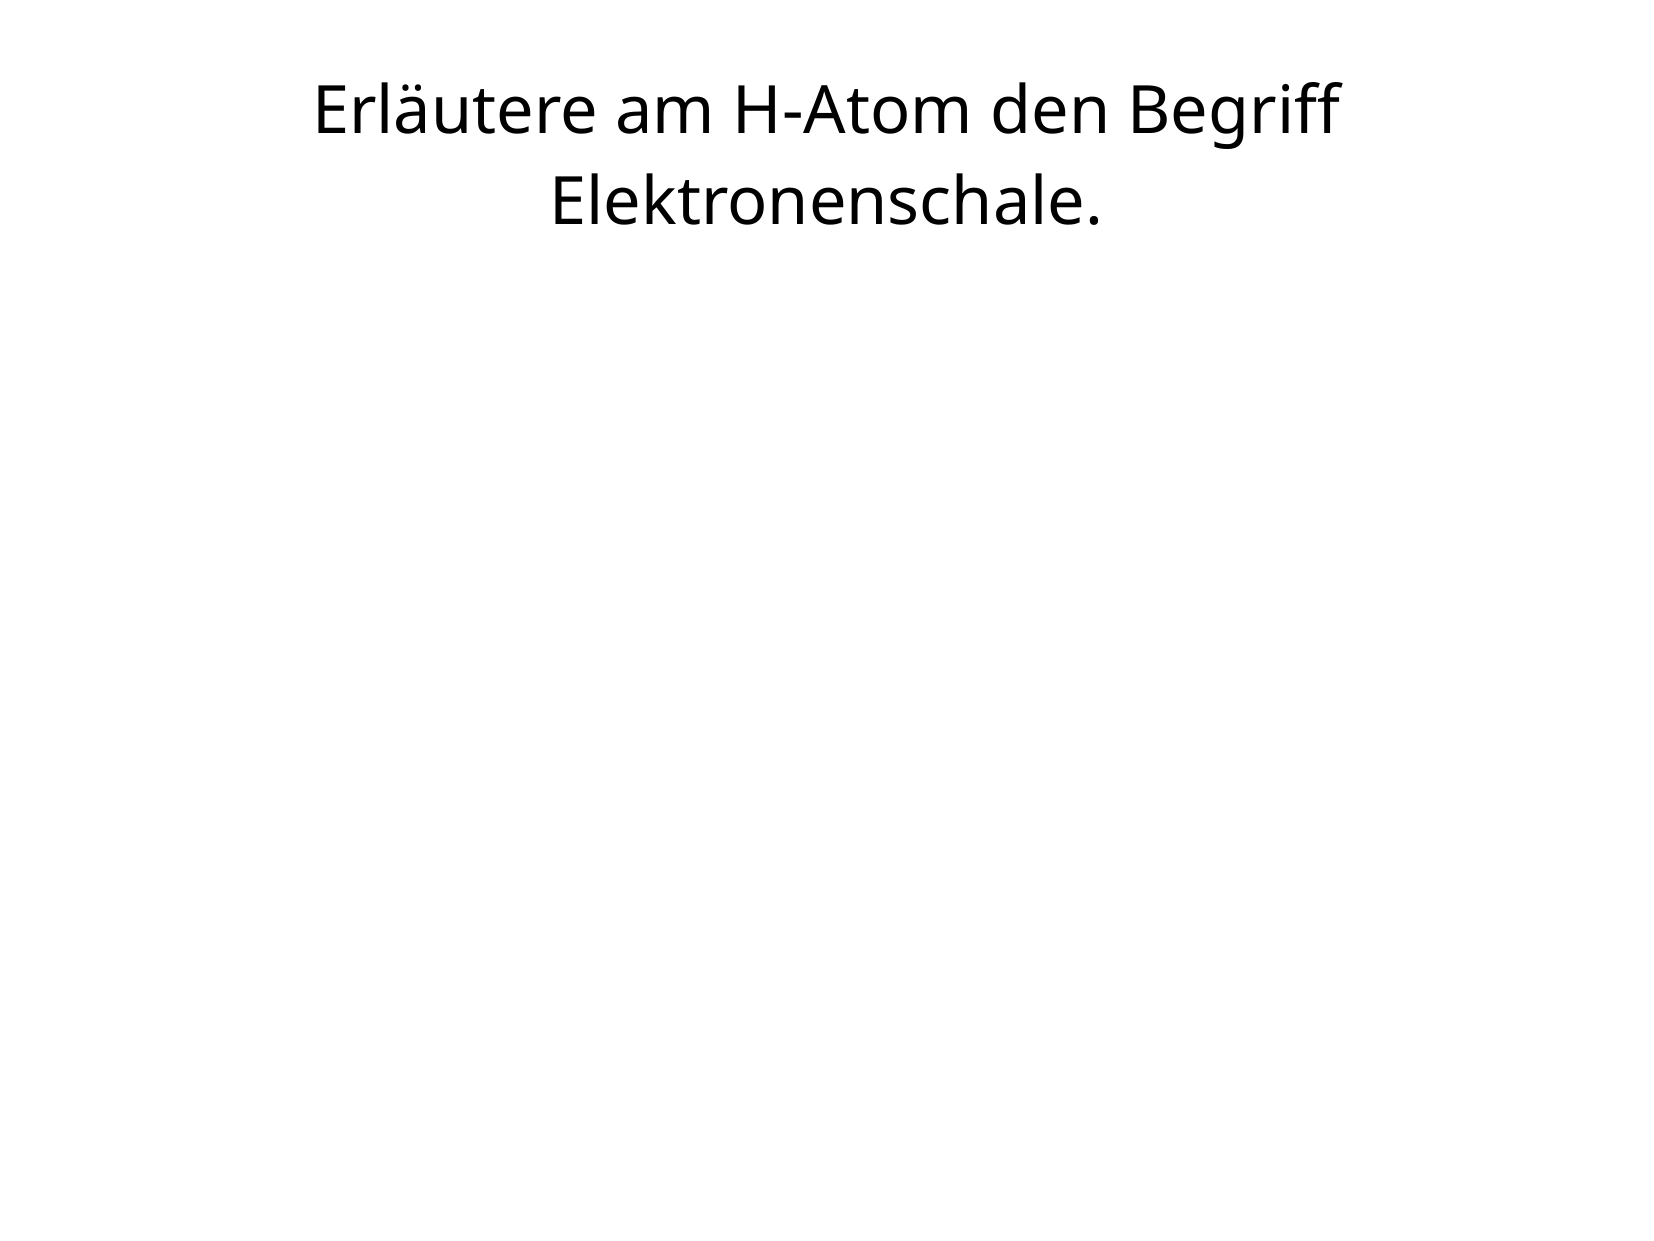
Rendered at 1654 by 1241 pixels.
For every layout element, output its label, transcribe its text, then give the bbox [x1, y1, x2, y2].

title Erläutere am H-Atom den Begriff Elektronenschale. [82, 49, 1571, 257]
